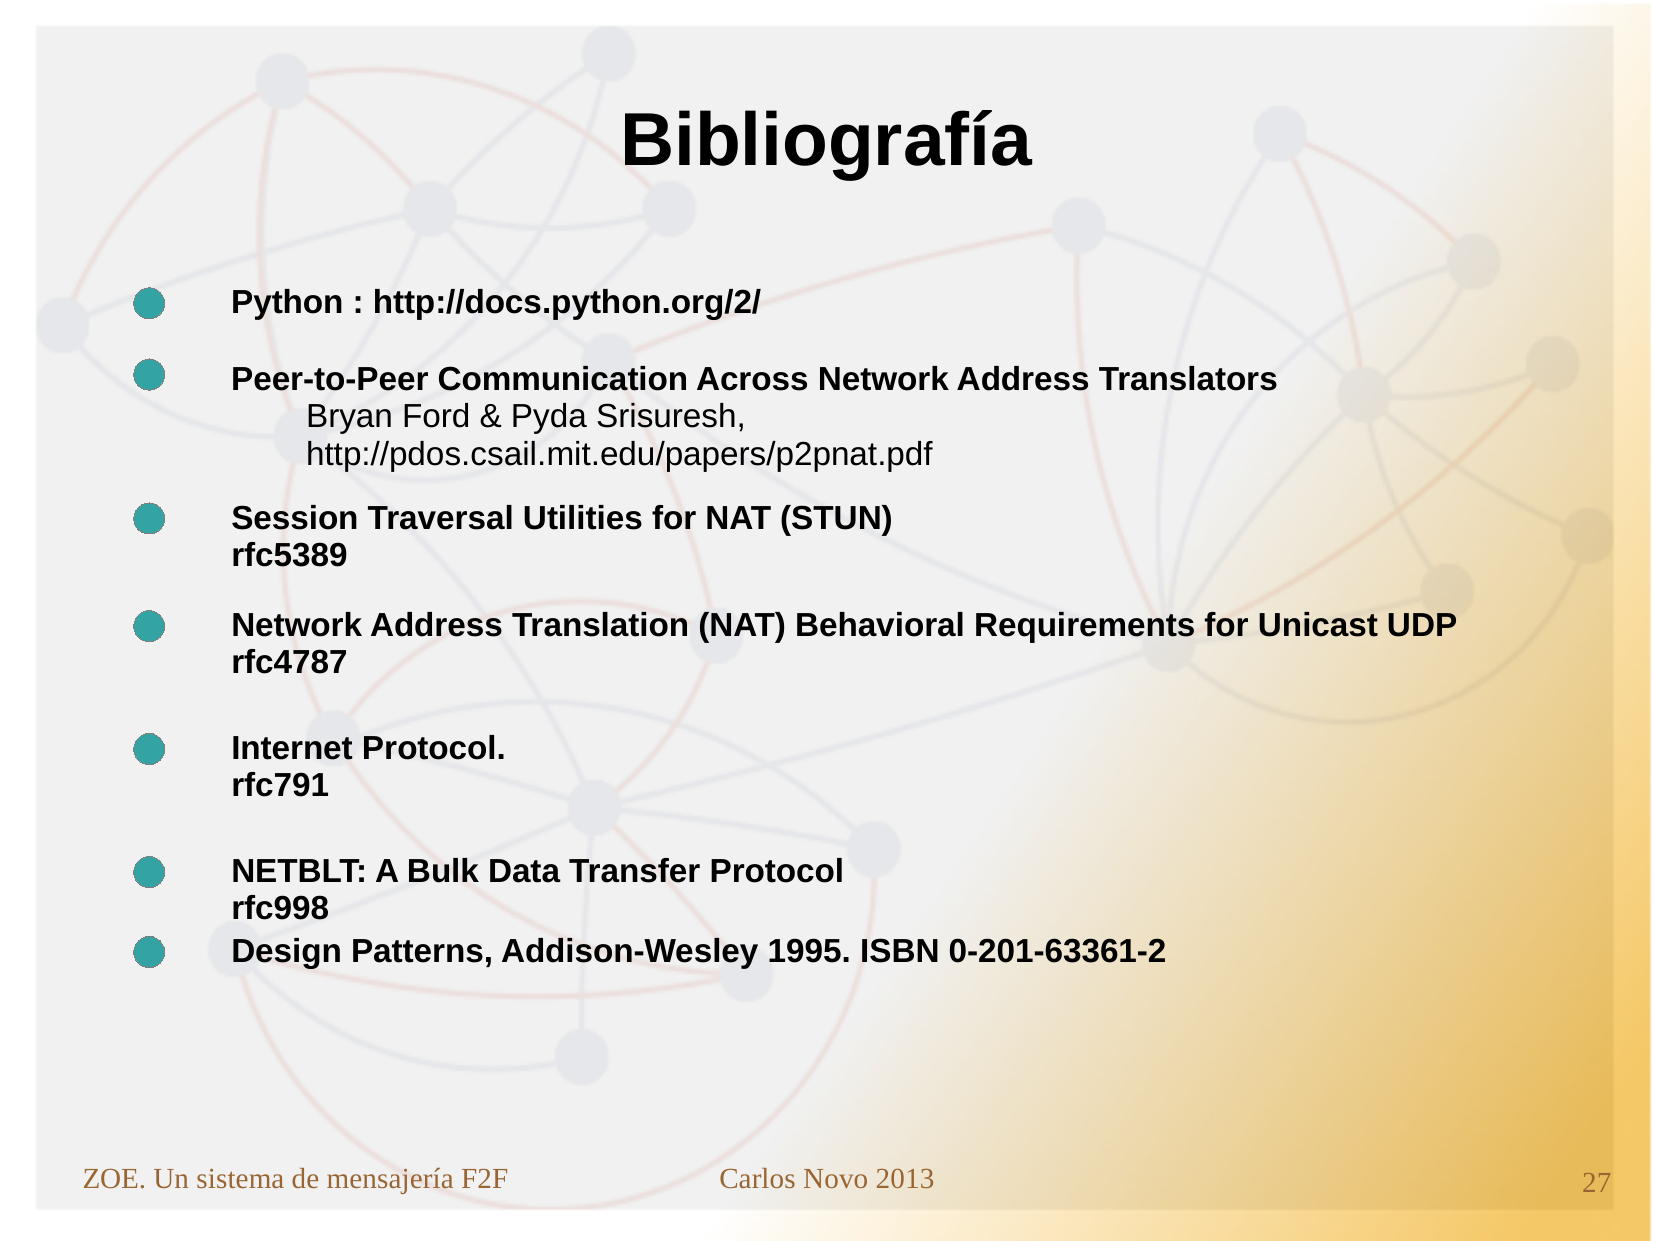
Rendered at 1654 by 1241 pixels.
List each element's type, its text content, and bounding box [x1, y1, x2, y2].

text_box [133, 733, 165, 765]
text_box NETBLT: A Bulk Data Transfer Protocol rfc998 [216, 845, 1479, 937]
text_box Session Traversal Utilities for NAT (STUN) rfc5389 [216, 491, 1338, 583]
text_box [133, 610, 165, 642]
text_box [133, 936, 165, 968]
text_box Python : http://docs.python.org/2/ [216, 276, 788, 330]
text_box [133, 856, 165, 888]
text_box [133, 287, 165, 319]
text_box Design Patterns, Addison-Wesley 1995. ISBN 0-201-63361-2 [216, 925, 1201, 979]
text_box [133, 502, 165, 534]
text_box Internet Protocol. rfc791 [216, 722, 537, 814]
text_box Peer-to-Peer Communication Across Network Address Translators Bryan Ford & Pyda Srisuresh, http://pdos.csail.mit.edu/papers/p2pnat.pdf [216, 353, 1315, 491]
text_box [133, 358, 165, 391]
text_box Network Address Translation (NAT) Behavioral Requirements for Unicast UDP rfc4787 [216, 599, 1559, 691]
text_box Bibliografía [368, 95, 1285, 185]
picture [0, 0, 1654, 1241]
